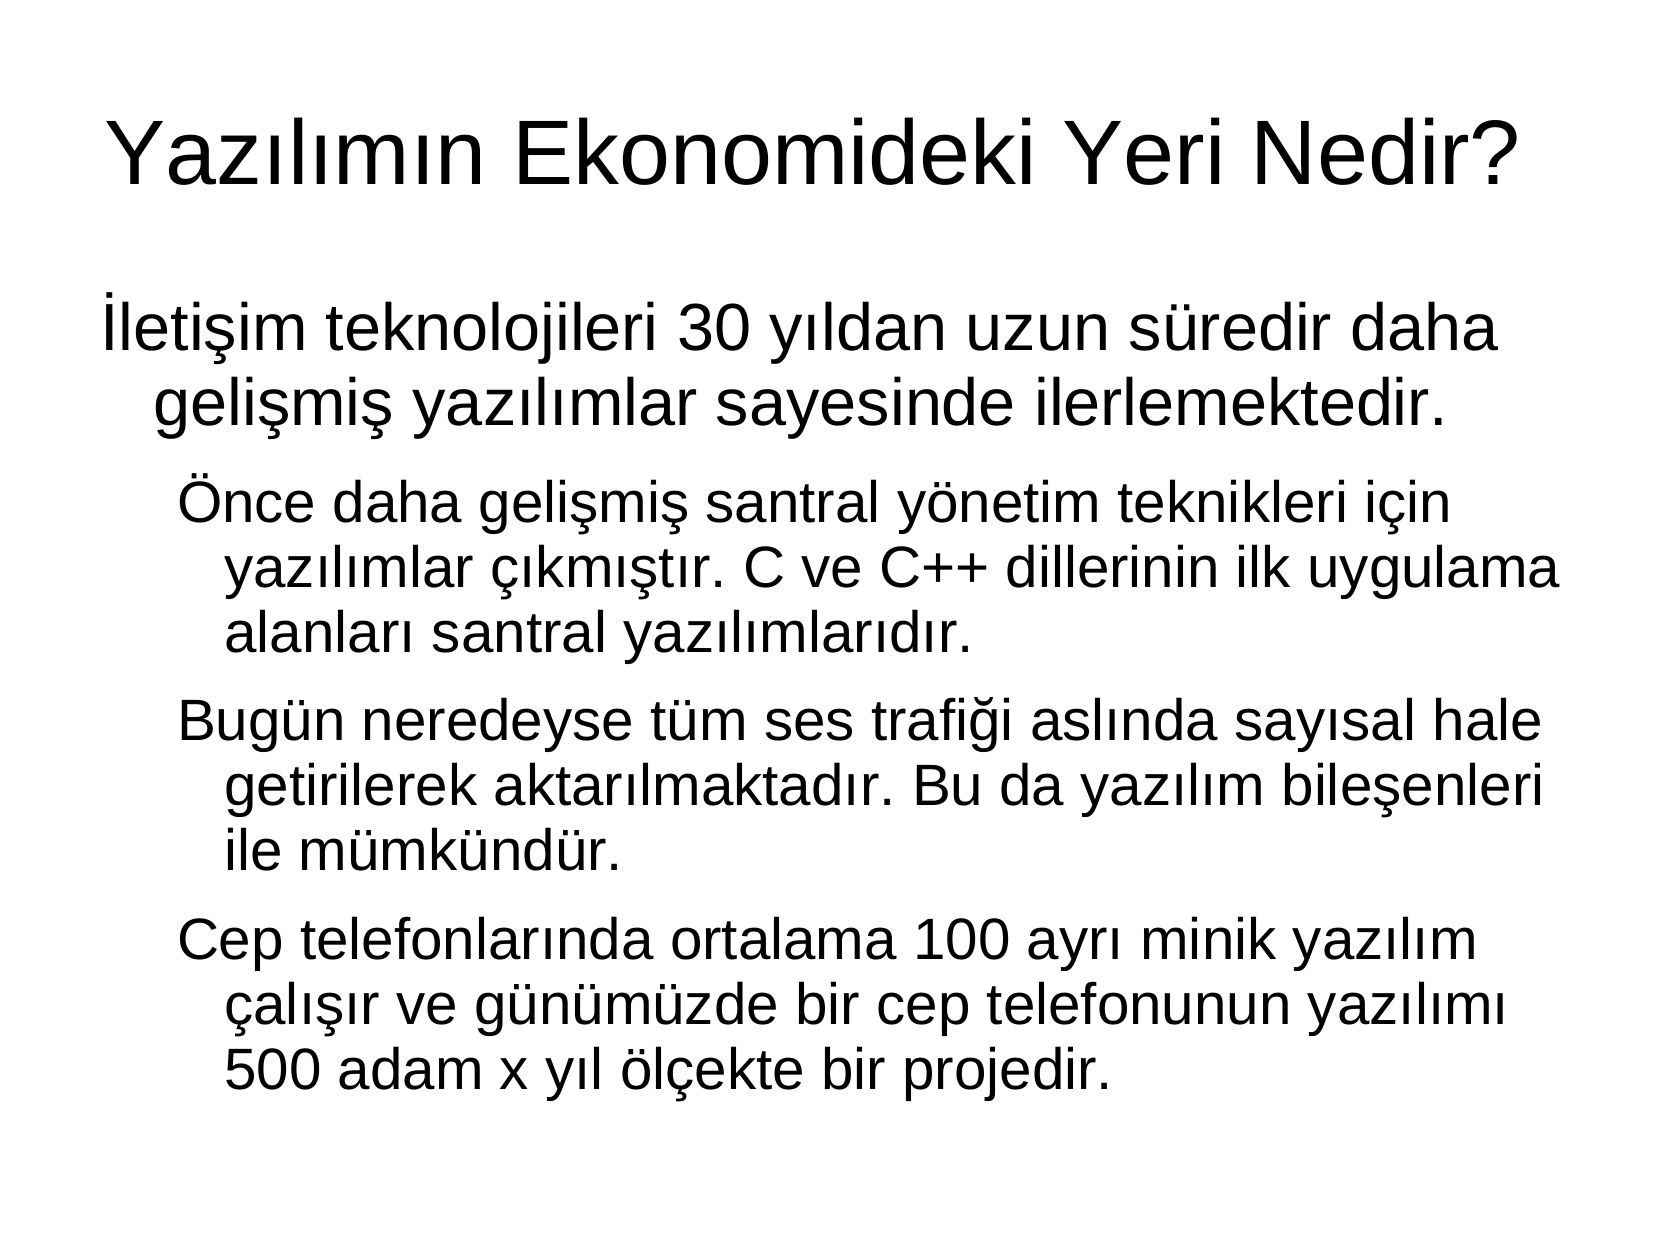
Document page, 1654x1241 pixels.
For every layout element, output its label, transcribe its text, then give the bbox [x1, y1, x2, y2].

list İletişim teknolojileri 30 yıldan uzun süredir daha gelişmiş yazılımlar sayesinde ilerlemektedir. Önce daha gelişmiş santral yönetim teknikleri için yazılımlar çıkmıştır. C ve C++ dillerinin ilk uygulama alanları santral yazılımlarıdır. Bugün neredeyse tüm ses trafiği aslında sayısal hale getirilerek aktarılmaktadır. Bu da yazılım bileşenleri ile mümkündür. Cep telefonlarında ortalama 100 ayrı minik yazılım çalışır ve günümüzde bir cep telefonunun yazılımı 500 adam x yıl ölçekte bir projedir. [82, 290, 1571, 1186]
title Yazılımın Ekonomideki Yeri Nedir? [82, 49, 1571, 257]
